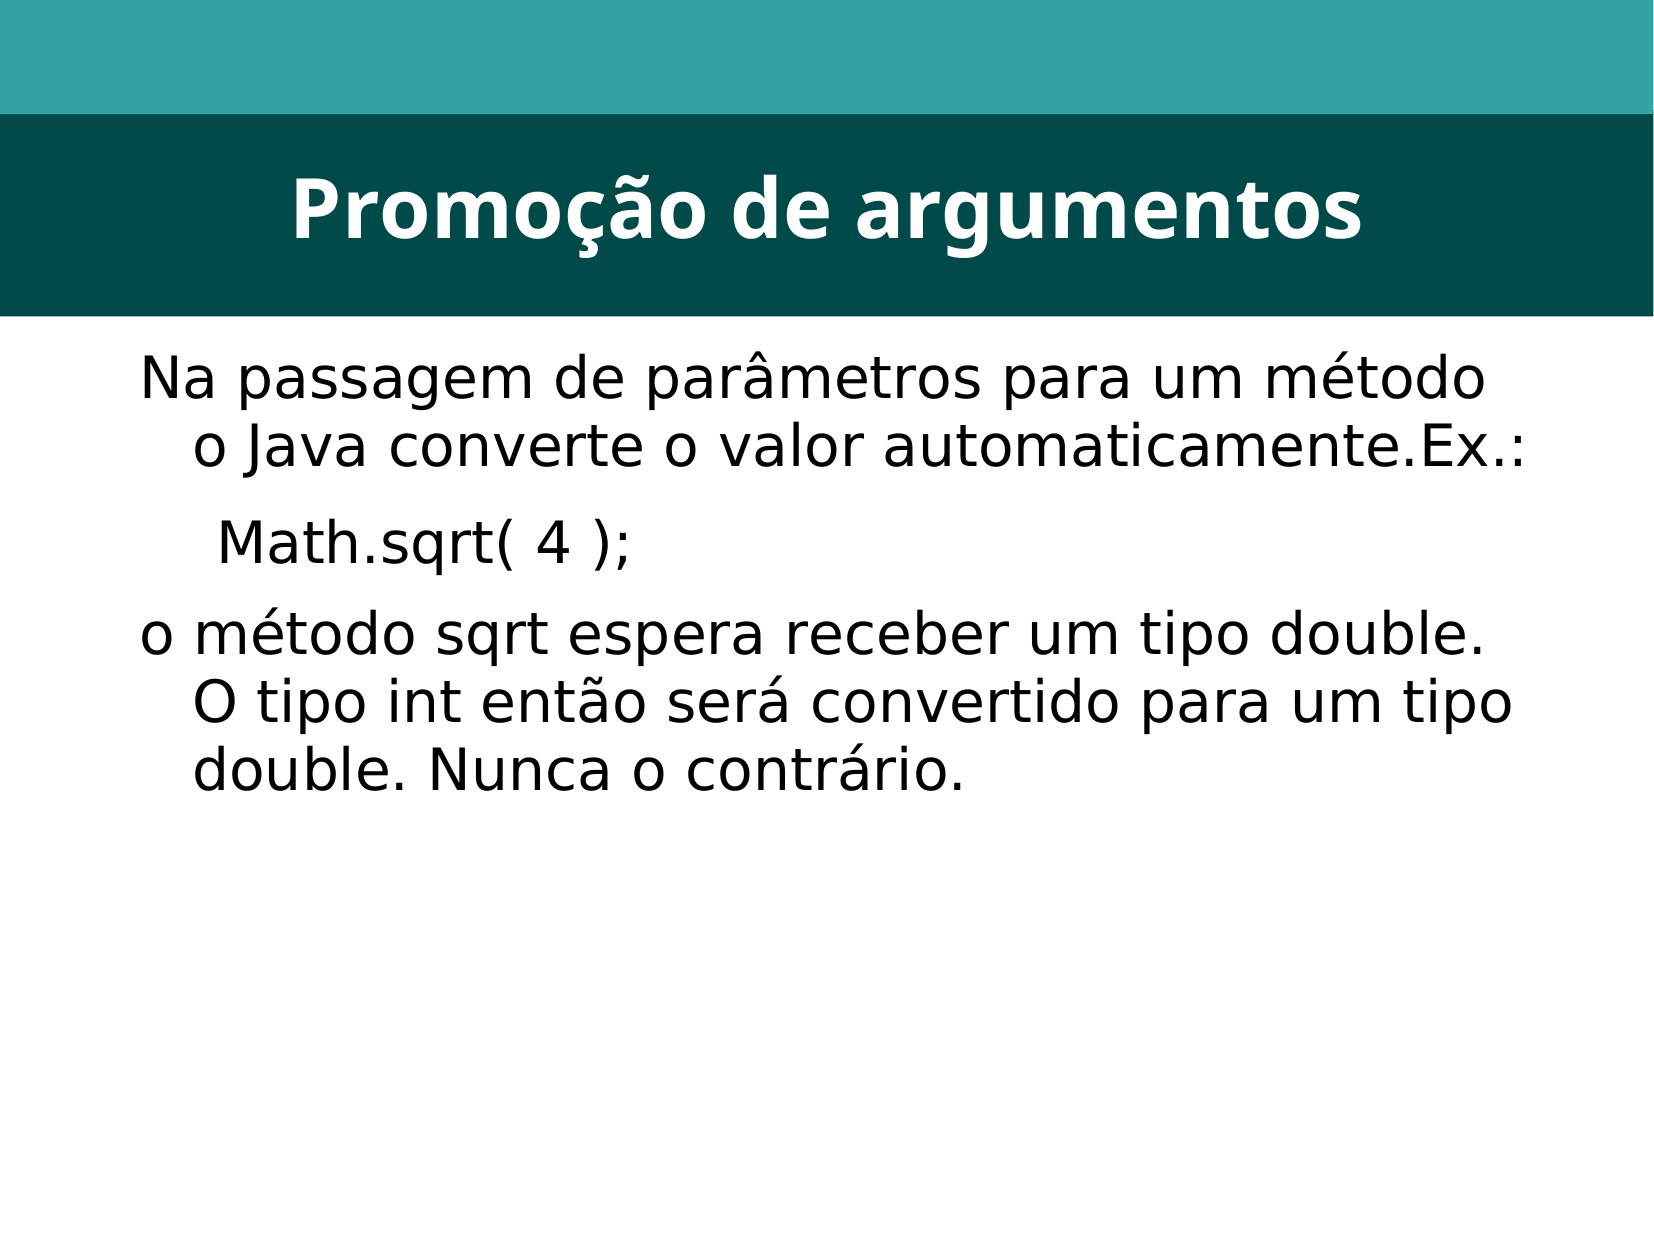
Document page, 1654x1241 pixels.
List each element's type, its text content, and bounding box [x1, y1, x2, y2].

title Promoção de argumentos [121, 102, 1534, 311]
list Na passagem de parâmetros para um método o Java converte o valor automaticamente.Ex.: Math.sqrt( 4 ); o método sqrt espera receber um tipo double. O tipo int então será convertido para um tipo double. Nunca o contrário. [121, 344, 1534, 1127]
